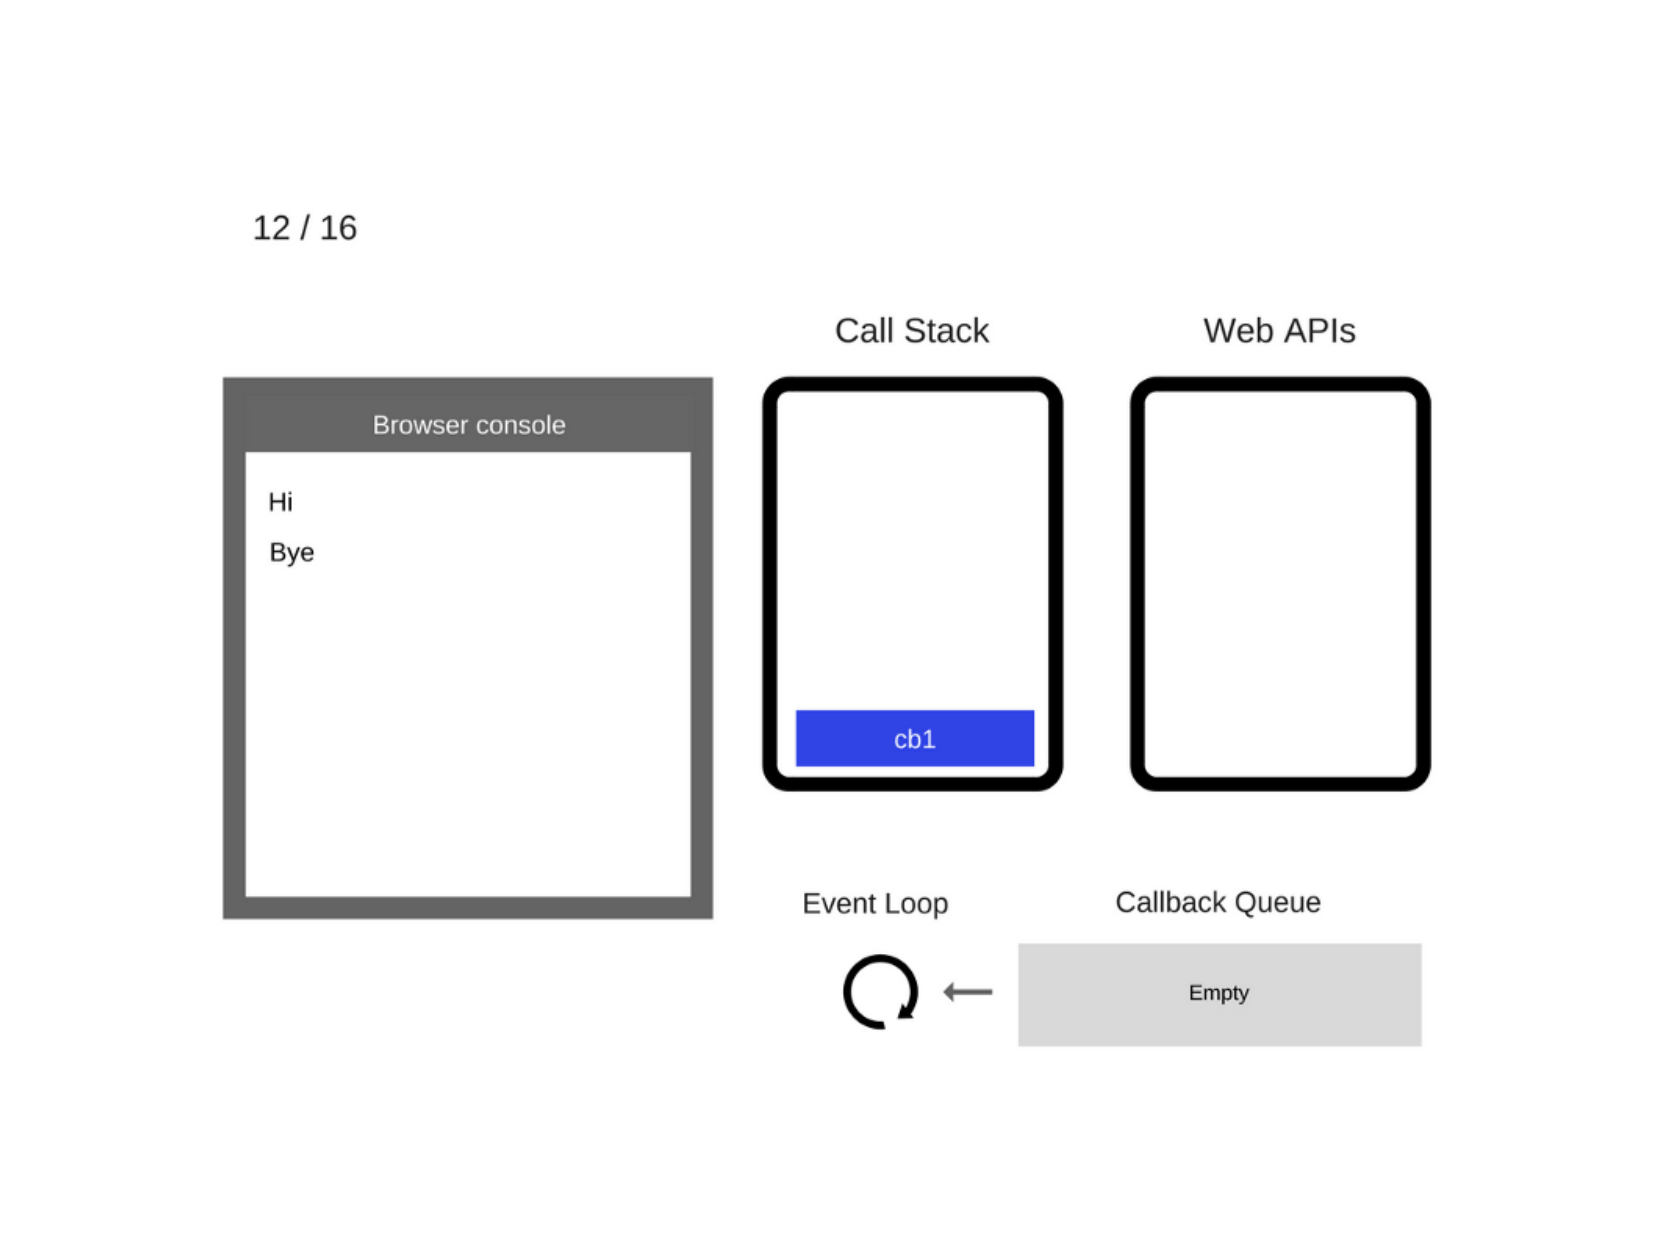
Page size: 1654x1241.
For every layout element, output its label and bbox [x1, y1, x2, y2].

picture [201, 194, 1452, 1133]
